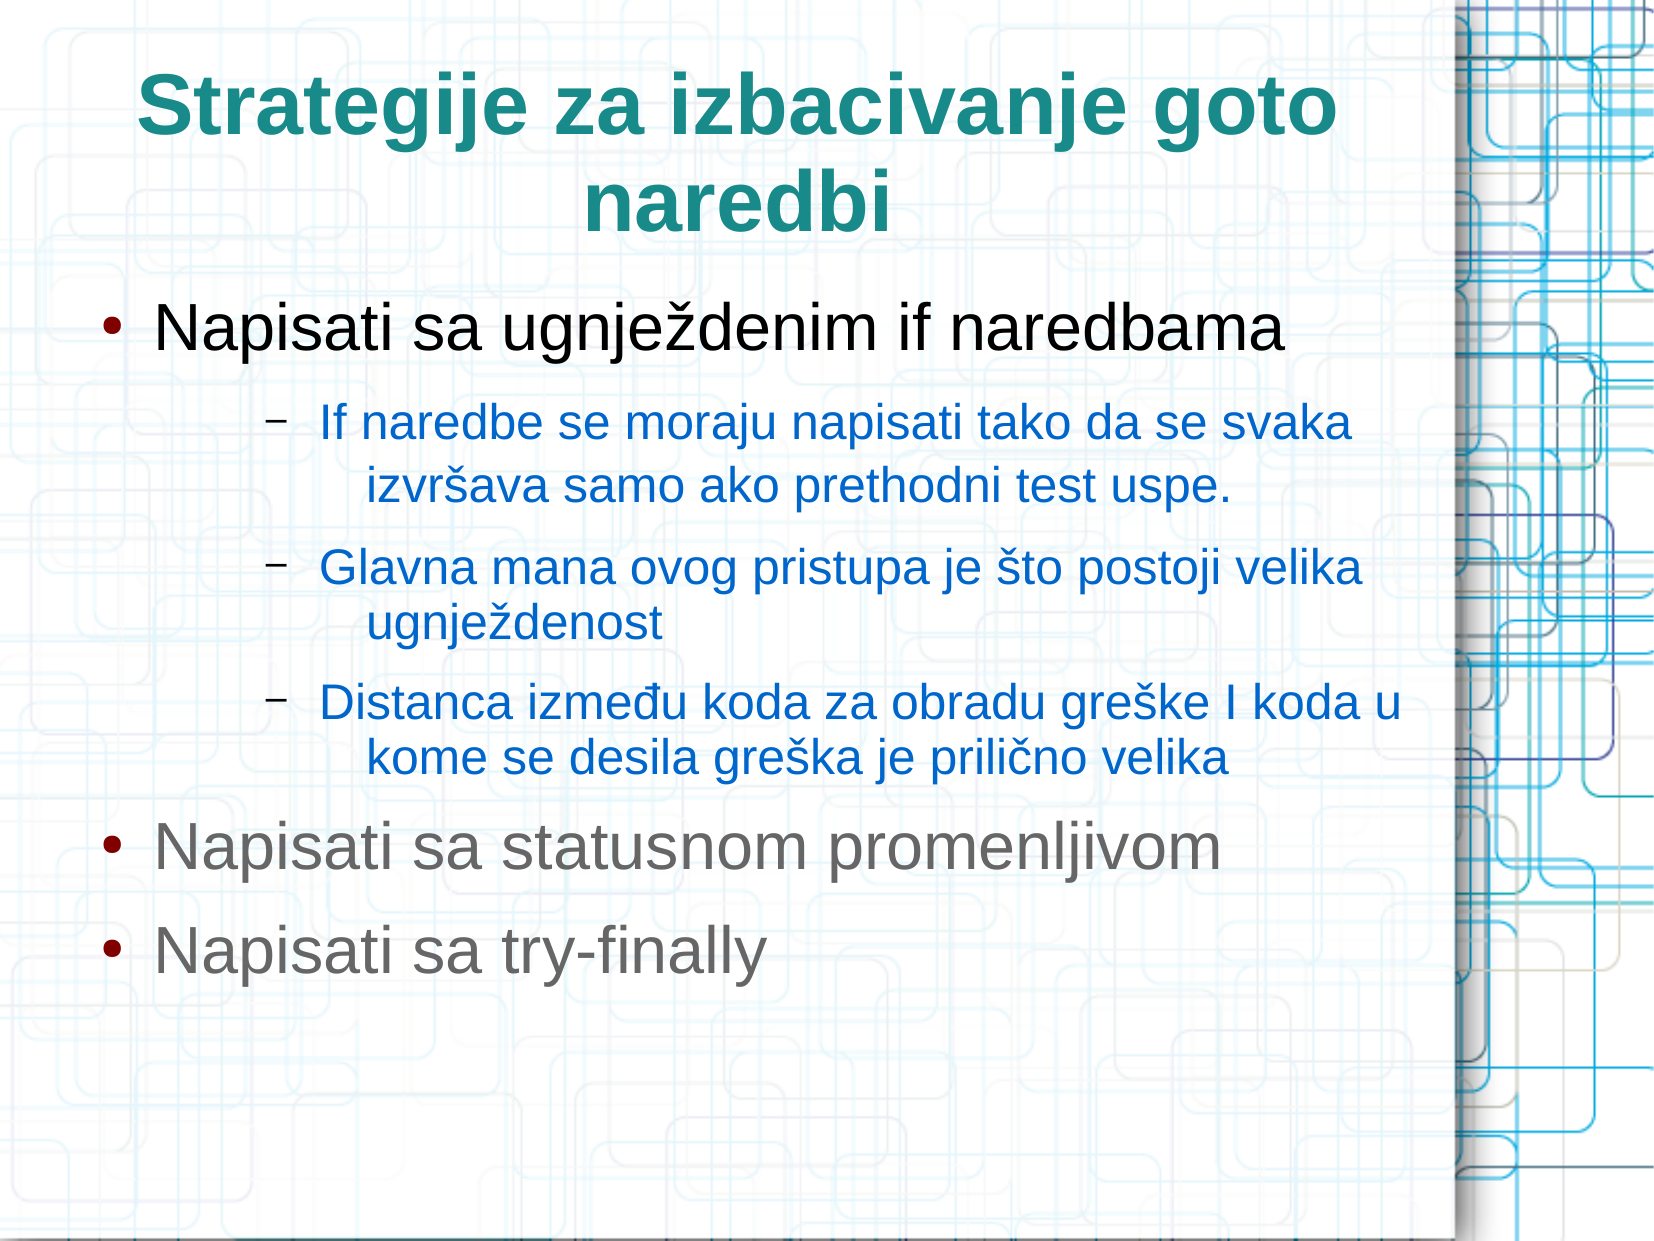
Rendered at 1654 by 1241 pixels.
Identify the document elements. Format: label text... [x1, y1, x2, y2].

list Napisati sa ugnježdenim if naredbama If naredbe se moraju napisati tako da se svaka izvršava samo ako prethodni test uspe. Glavna mana ovog pristupa je što postoji velika ugnježdenost Distanca između koda za obradu greške I koda u kome se desila greška je prilično velika Napisati sa statusnom promenljivom Napisati sa try-finally [82, 290, 1418, 1109]
picture [0, 0, 1654, 1241]
title Strategije za izbacivanje goto naredbi [59, 49, 1418, 257]
